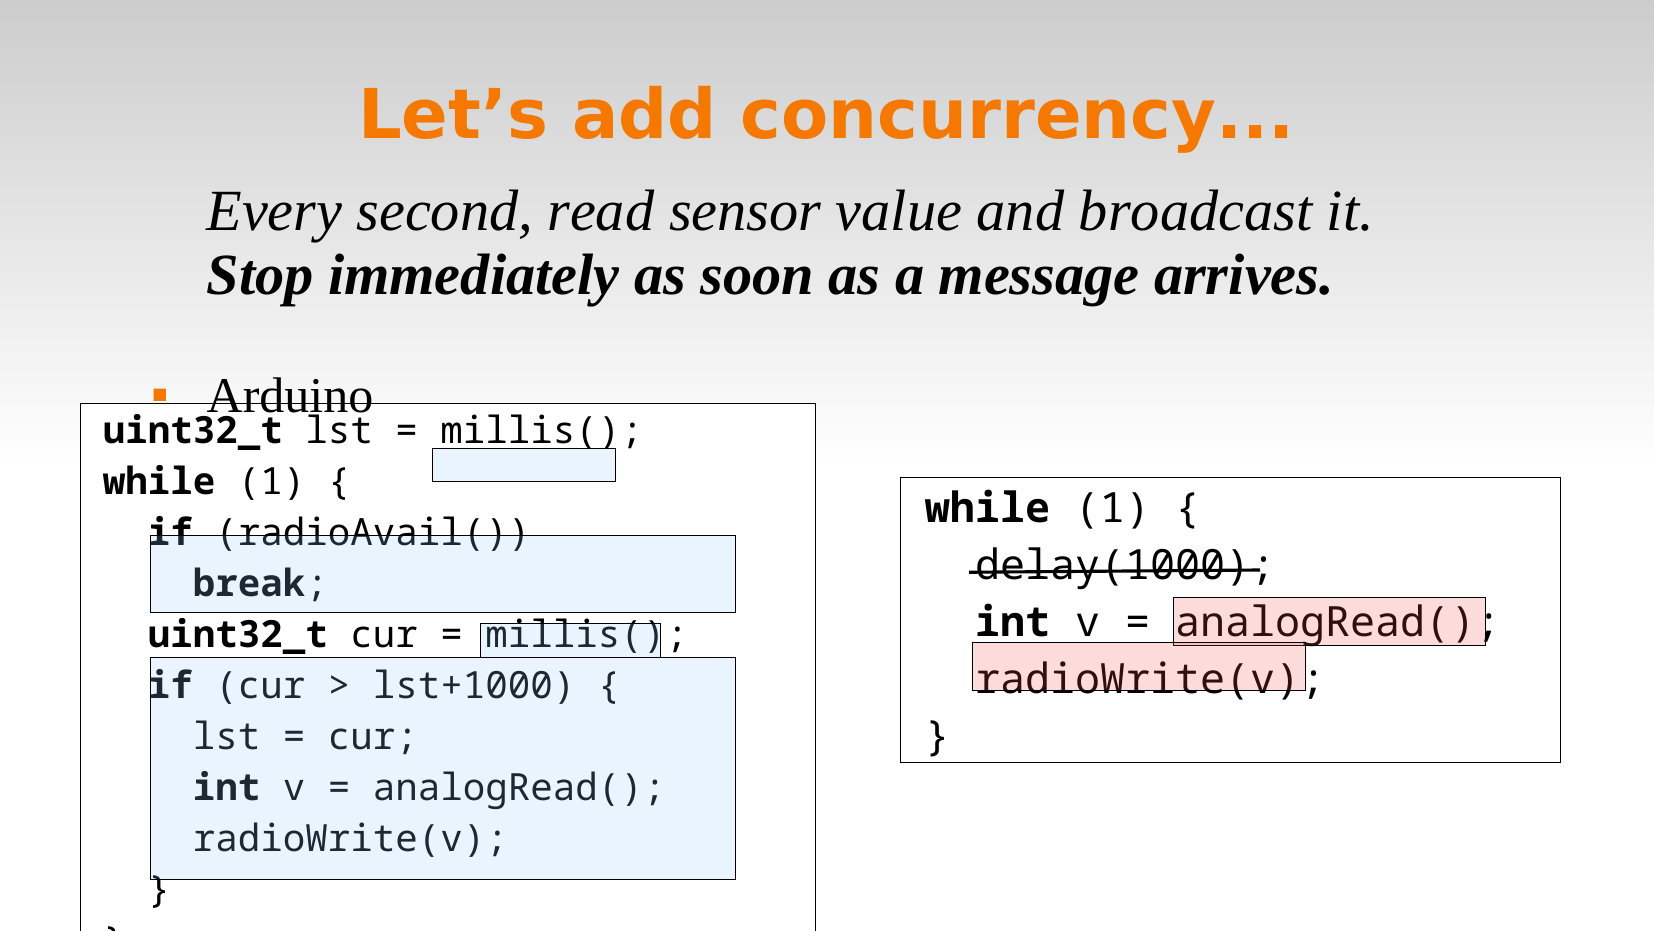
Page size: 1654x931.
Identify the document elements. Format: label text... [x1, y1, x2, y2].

list Arduino [82, 368, 809, 851]
title Let’s add concurrency... [82, 37, 1571, 193]
text_box [972, 597, 1486, 691]
text_box [150, 535, 736, 613]
text_box [150, 851, 736, 880]
text_box [432, 448, 616, 482]
text_box [480, 623, 661, 658]
list Every second, read sensor value and broadcast it. Stop immediately as soon as a message arrives. [82, 177, 1538, 338]
text_box uint32_t lst = millis(); while (1) { if (radioAvail()) break; uint32_t cur = millis(); if (cur > lst+1000) { lst = cur; int v = analogRead(); radioWrite(v); } } [80, 444, 816, 924]
text_box while (1) { delay(1000); int v = analogRead(); radioWrite(v); } [900, 499, 1561, 742]
